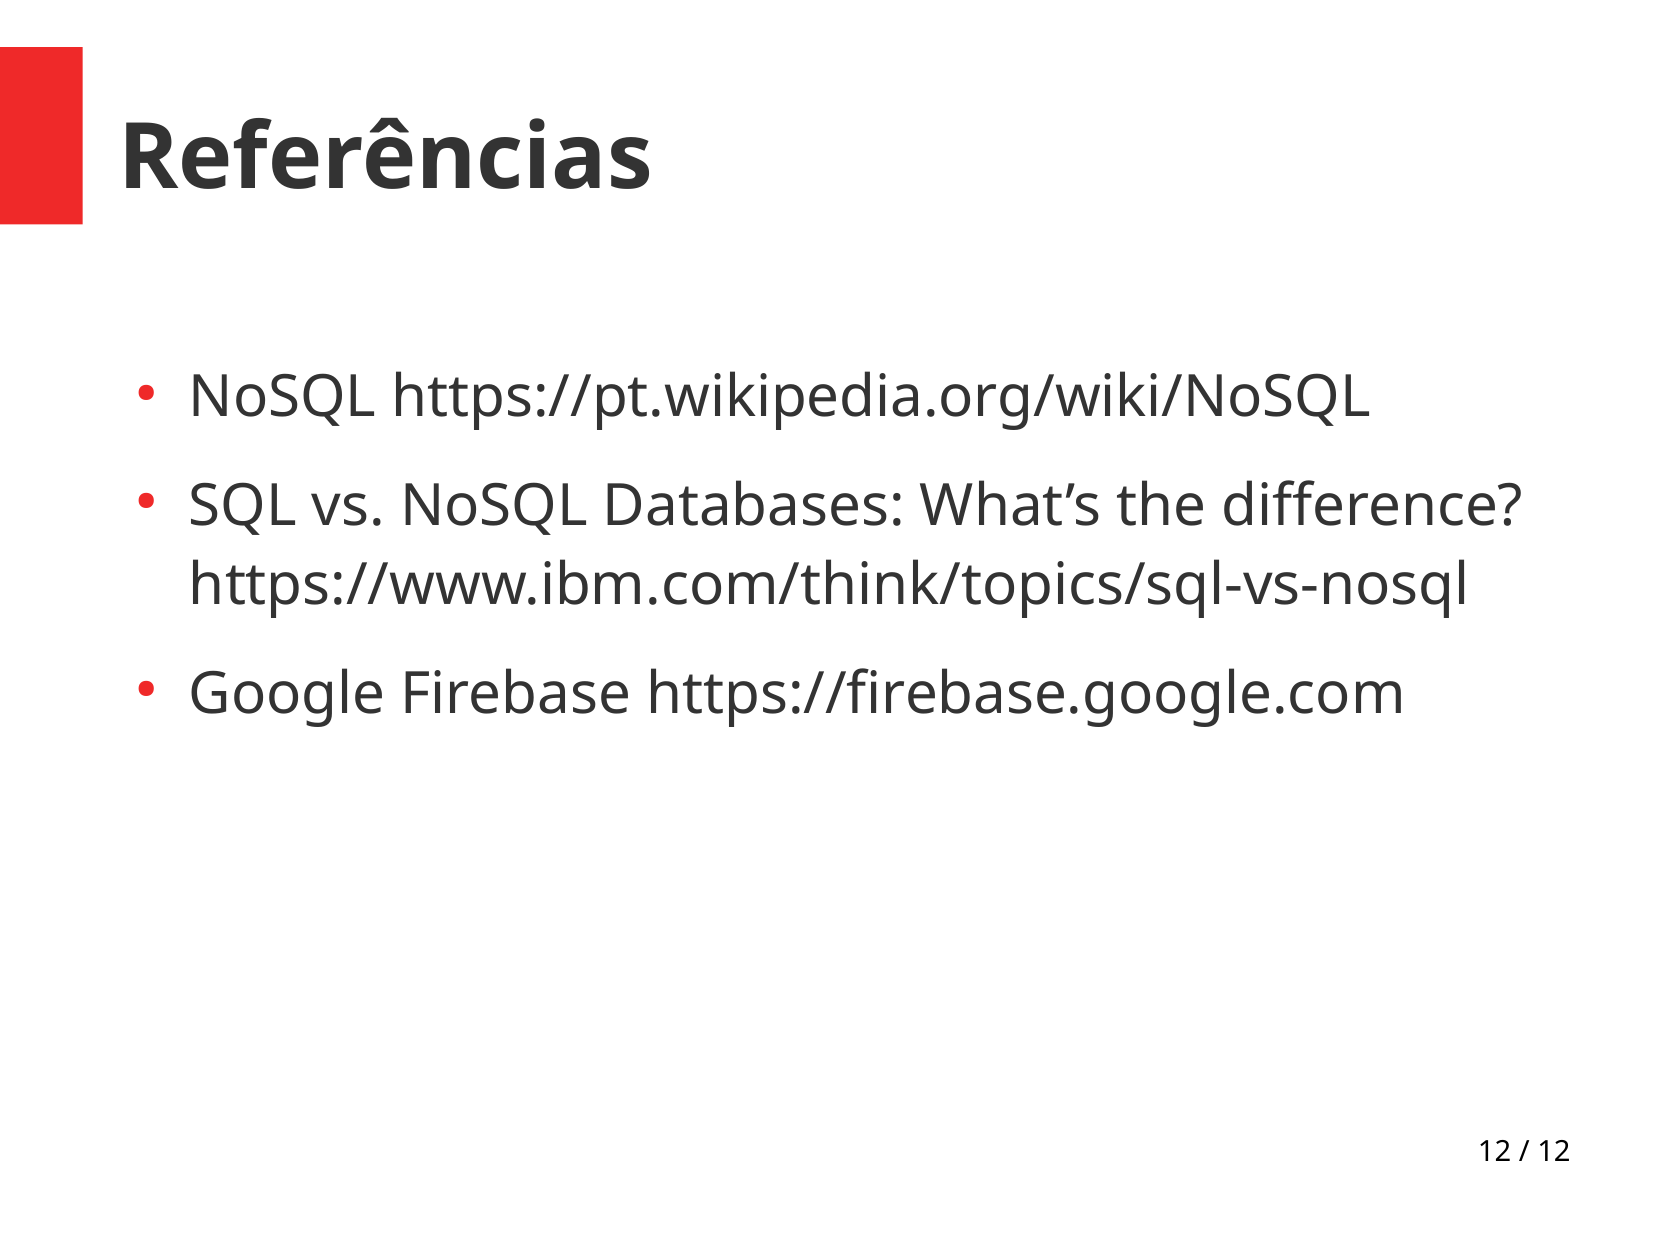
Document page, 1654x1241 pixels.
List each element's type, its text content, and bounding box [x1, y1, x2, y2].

list NoSQL https://pt.wikipedia.org/wiki/NoSQL SQL vs. NoSQL Databases: What’s the difference? https://www.ibm.com/think/topics/sql-vs-nosql Google Firebase https://firebase.google.com [118, 354, 1536, 1074]
title Referências [118, 49, 1571, 257]
